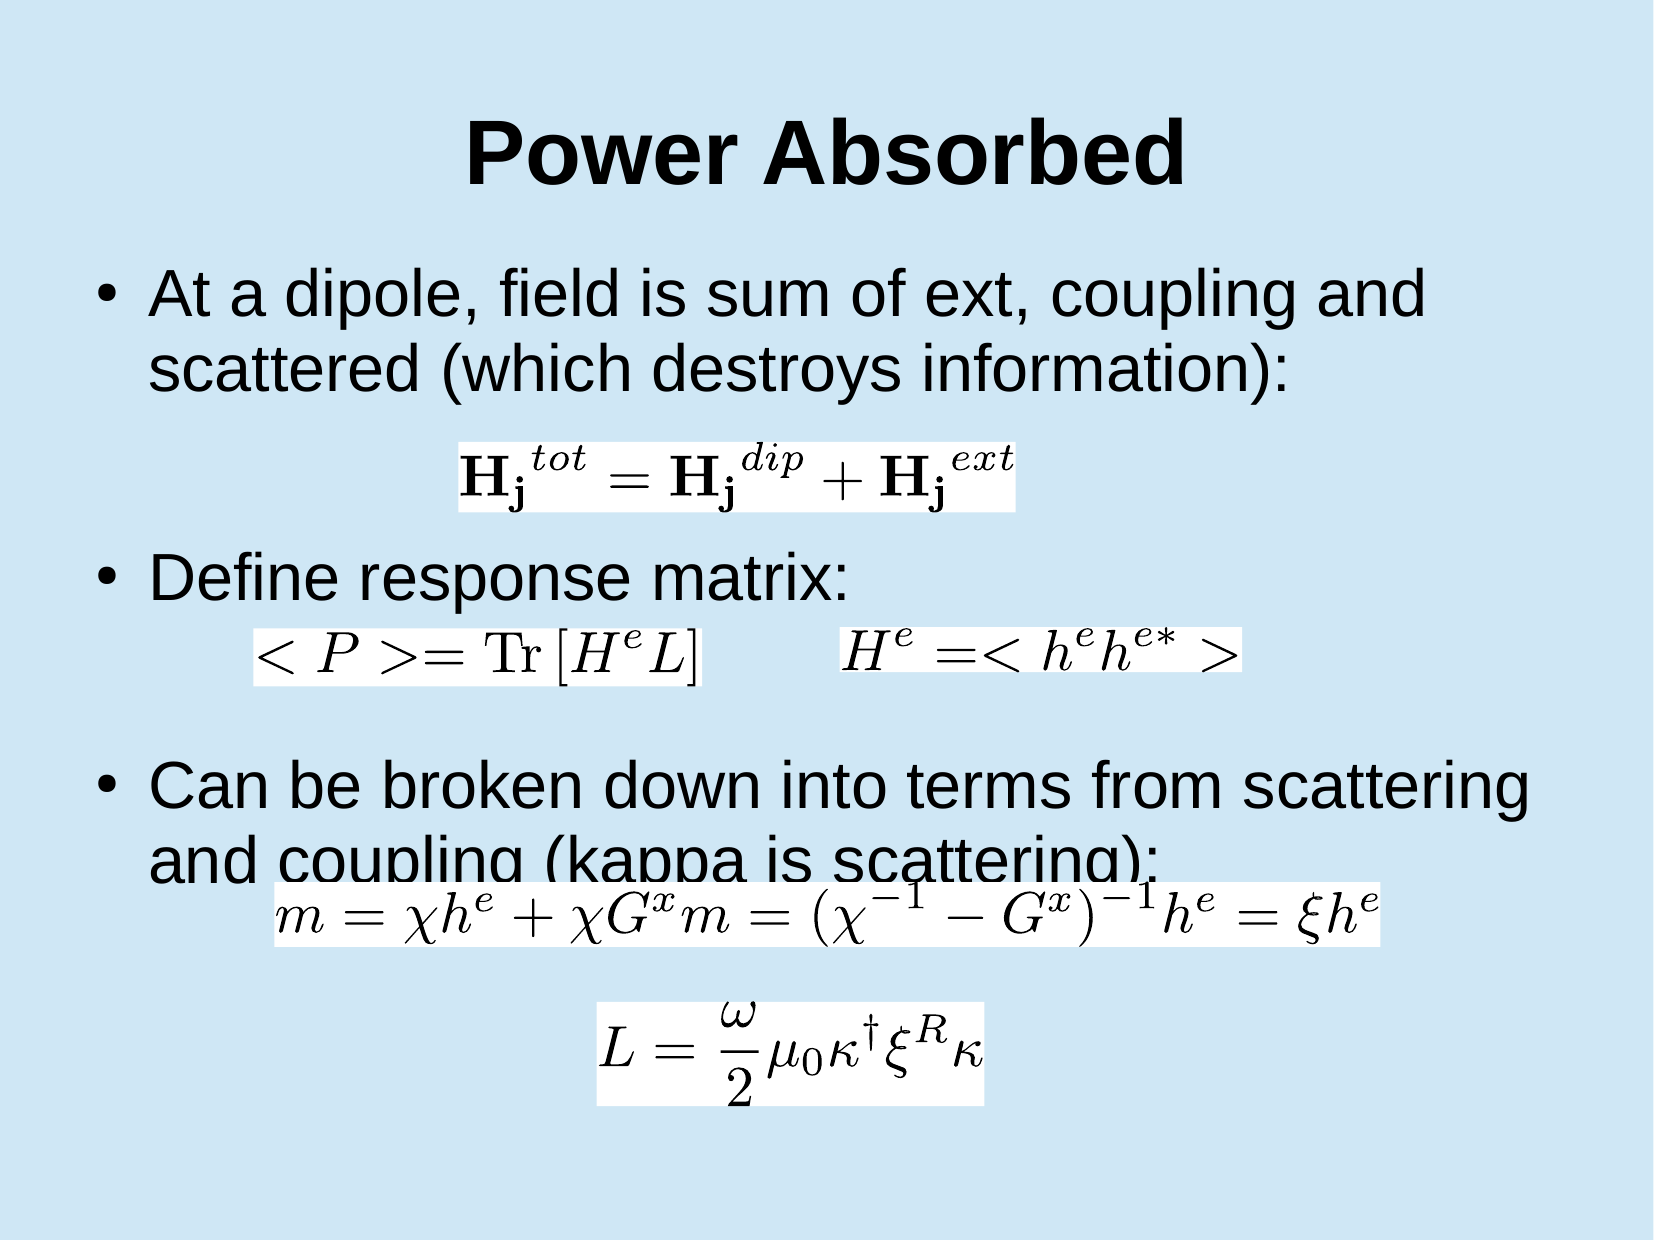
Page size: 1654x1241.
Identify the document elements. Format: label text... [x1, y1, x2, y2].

text_box [839, 627, 1243, 673]
text_box [274, 881, 1381, 947]
text_box [596, 1001, 985, 1107]
text_box [458, 441, 1016, 513]
list At a dipole, field is sum of ext, coupling and scattered (which destroys information): Define response matrix: Can be broken down into terms from scattering and coupling (kappa is scattering): [77, 256, 1566, 976]
text_box [253, 628, 703, 687]
title Power Absorbed [82, 49, 1571, 257]
